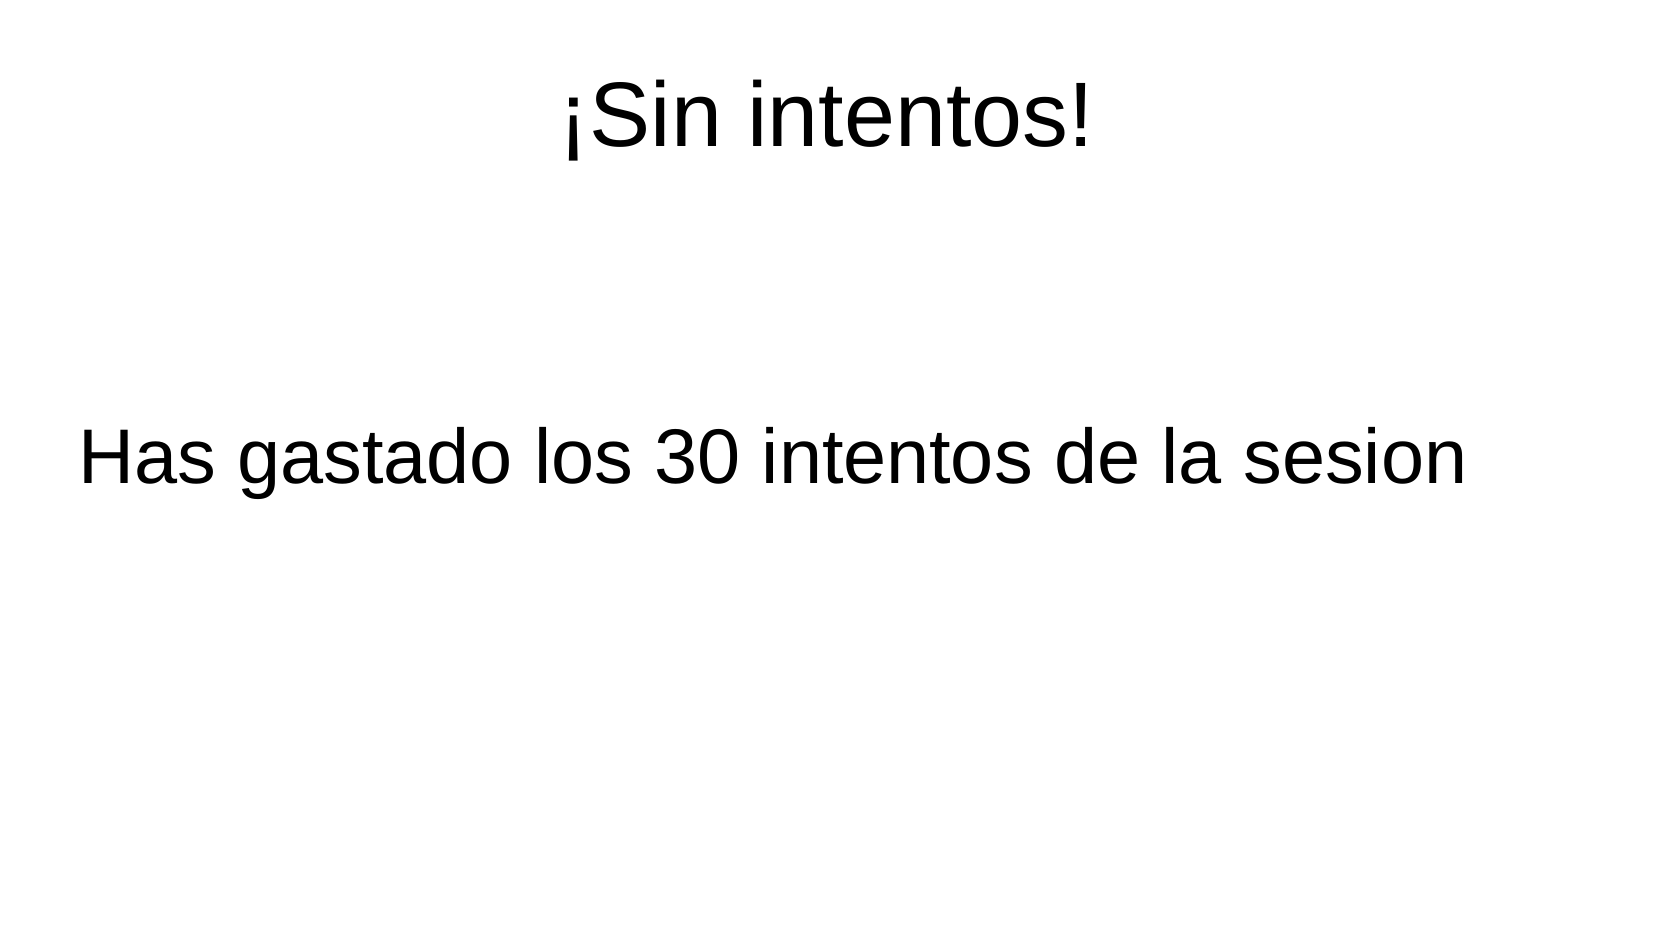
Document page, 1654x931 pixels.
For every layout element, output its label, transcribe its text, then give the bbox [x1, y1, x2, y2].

list Has gastado los 30 intentos de la sesion [29, 413, 1654, 502]
title ¡Sin intentos! [82, 37, 1571, 193]
